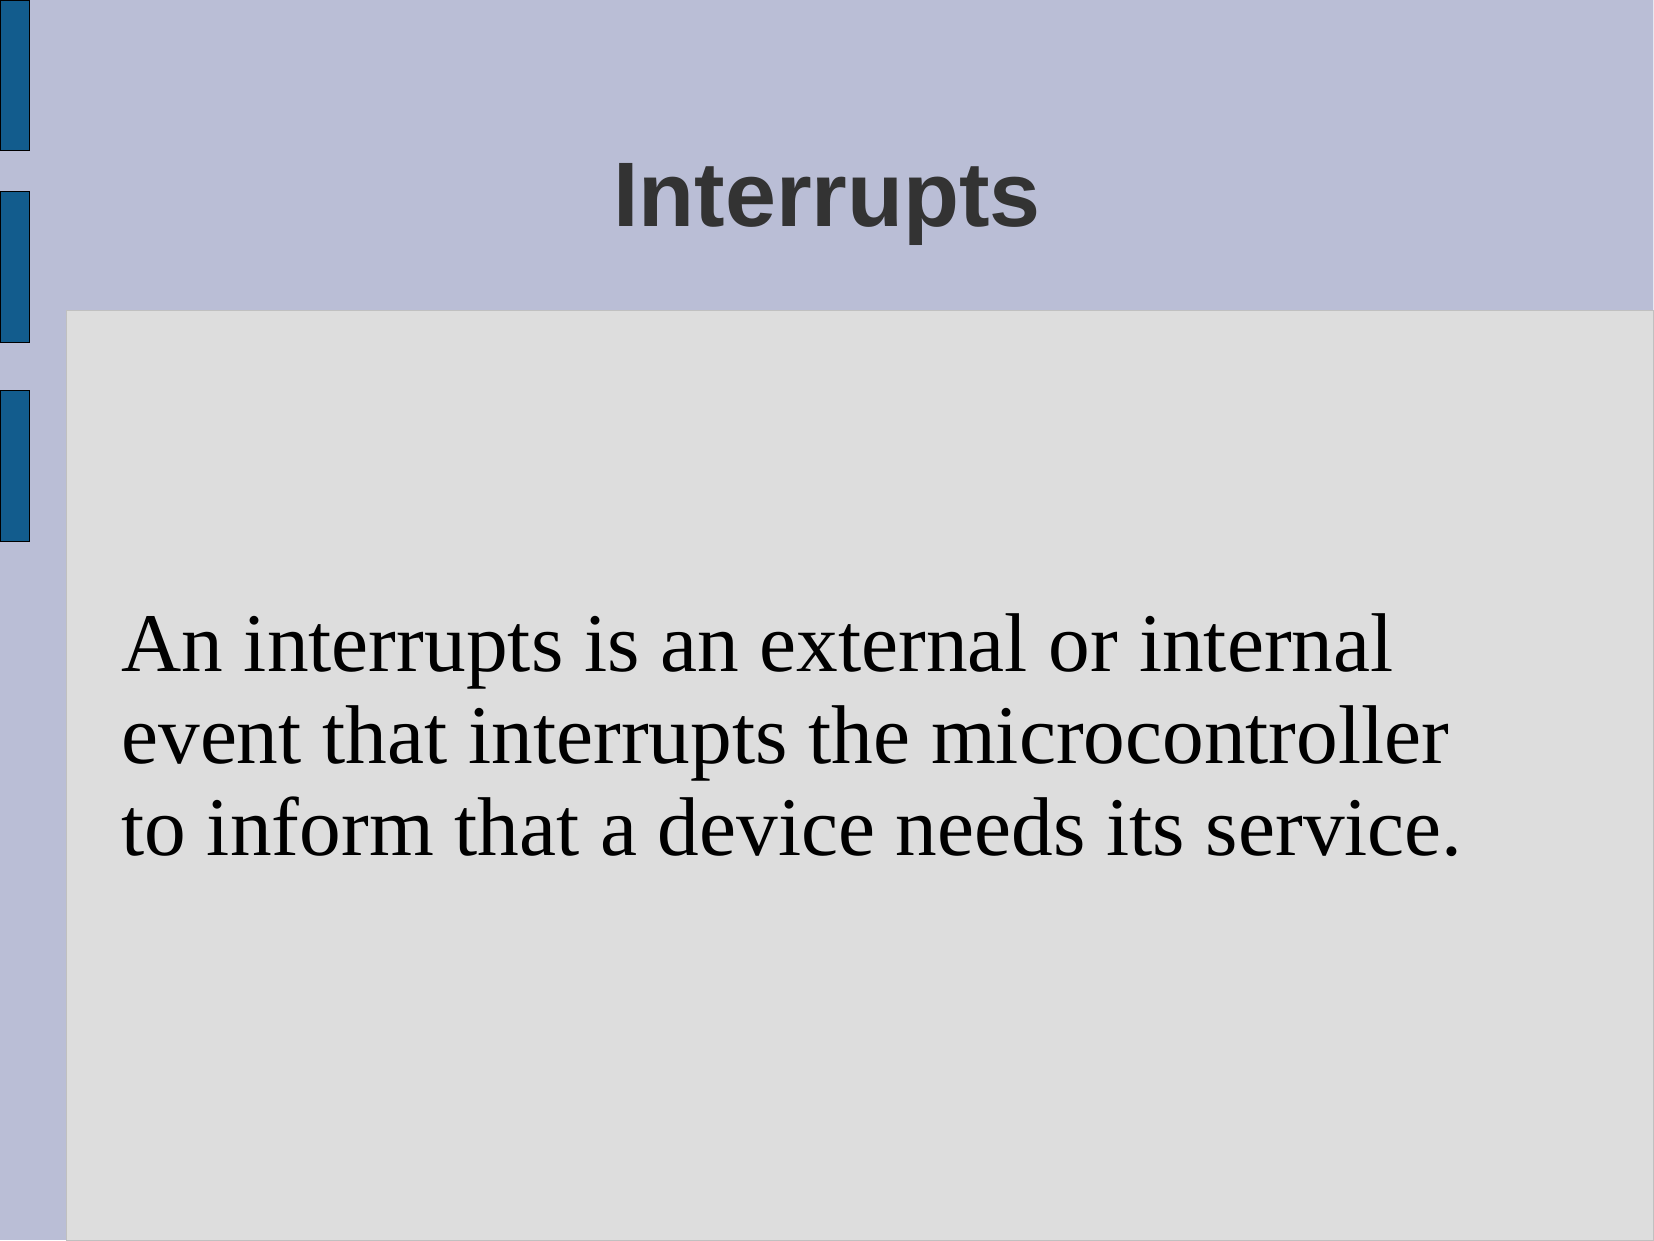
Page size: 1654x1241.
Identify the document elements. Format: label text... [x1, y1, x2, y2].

subtitle An interrupts is an external or internal event that interrupts the microcontroller to inform that a device needs its service. [121, 344, 1534, 1127]
title Interrupts [121, 91, 1534, 299]
